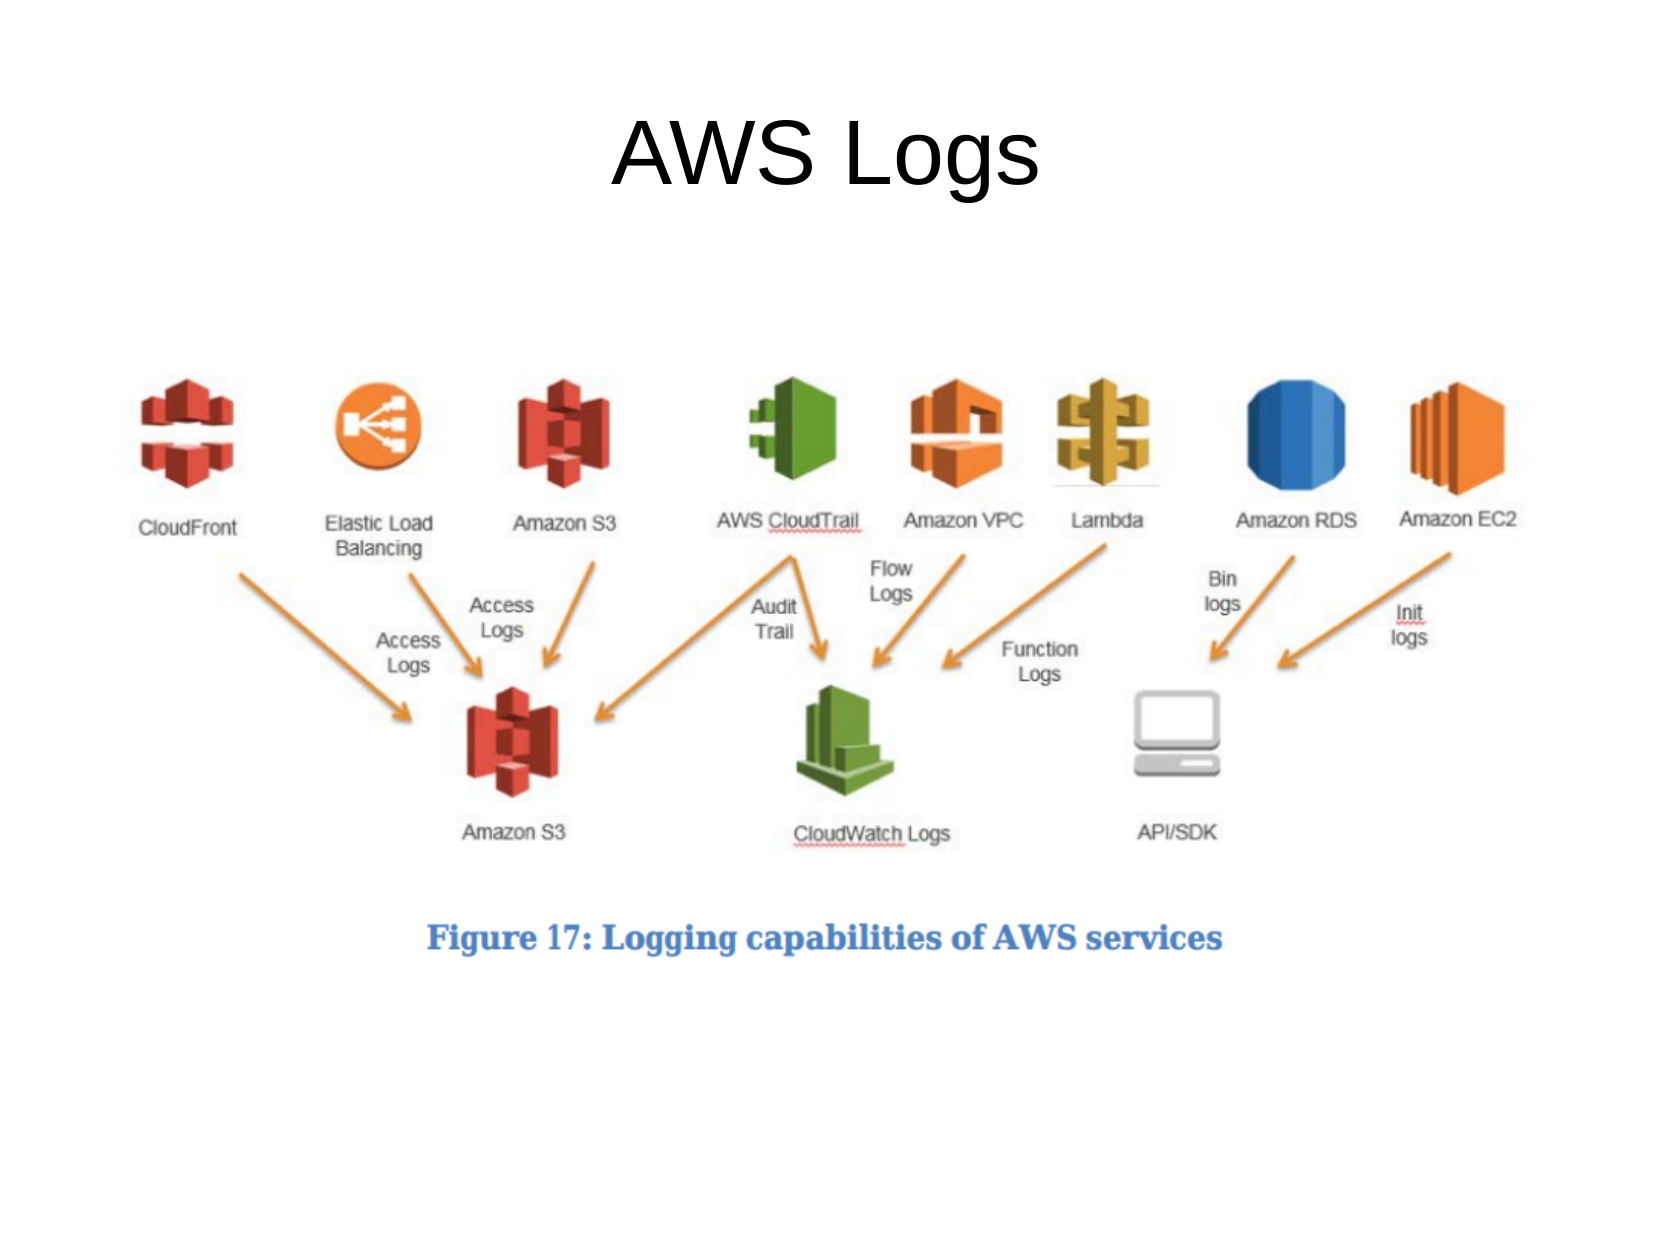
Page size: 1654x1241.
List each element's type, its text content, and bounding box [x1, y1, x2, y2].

title AWS Logs [82, 49, 1571, 257]
picture [82, 309, 1571, 991]
